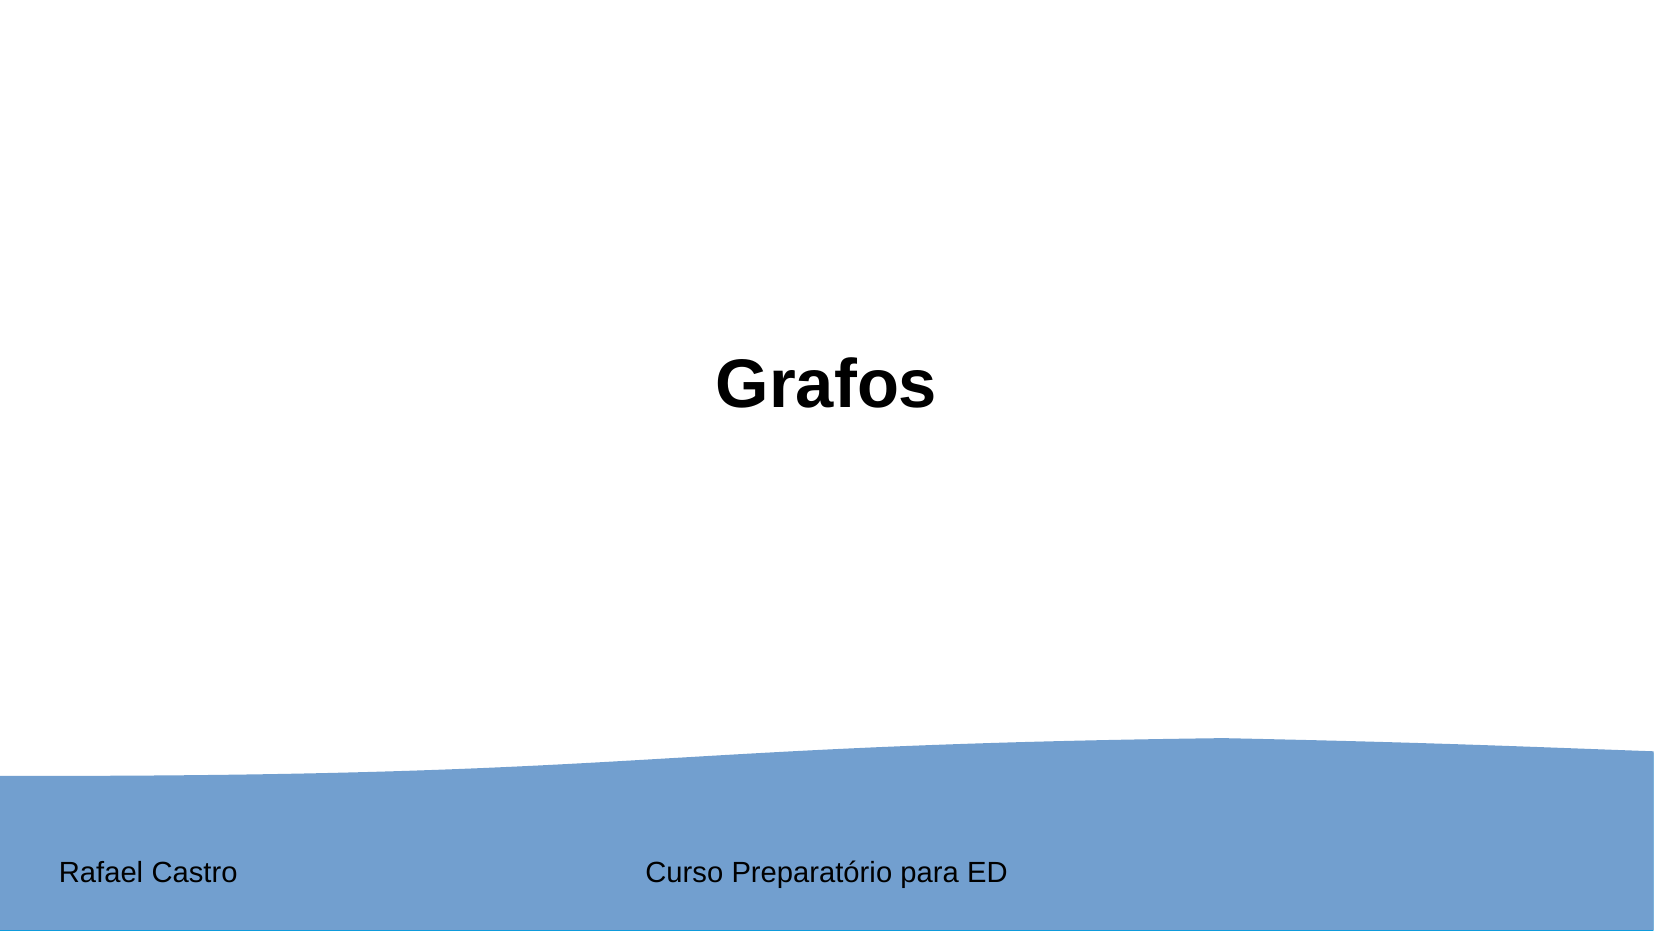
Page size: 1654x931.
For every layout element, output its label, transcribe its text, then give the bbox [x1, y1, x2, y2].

title Grafos [88, 295, 1565, 473]
